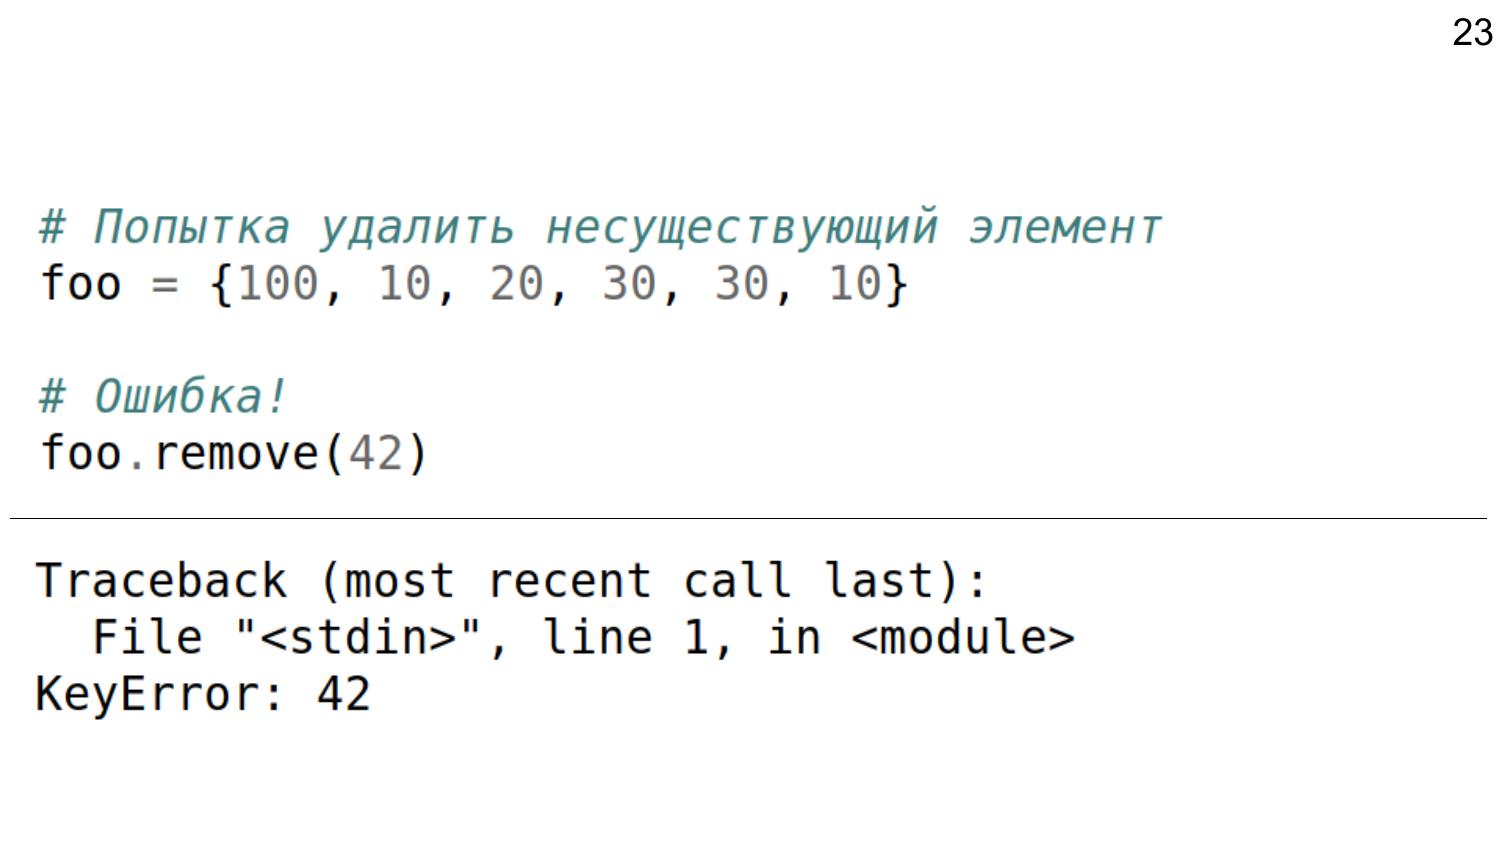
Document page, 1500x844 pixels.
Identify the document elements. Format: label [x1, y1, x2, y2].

picture [29, 193, 1174, 493]
picture [16, 547, 1090, 737]
